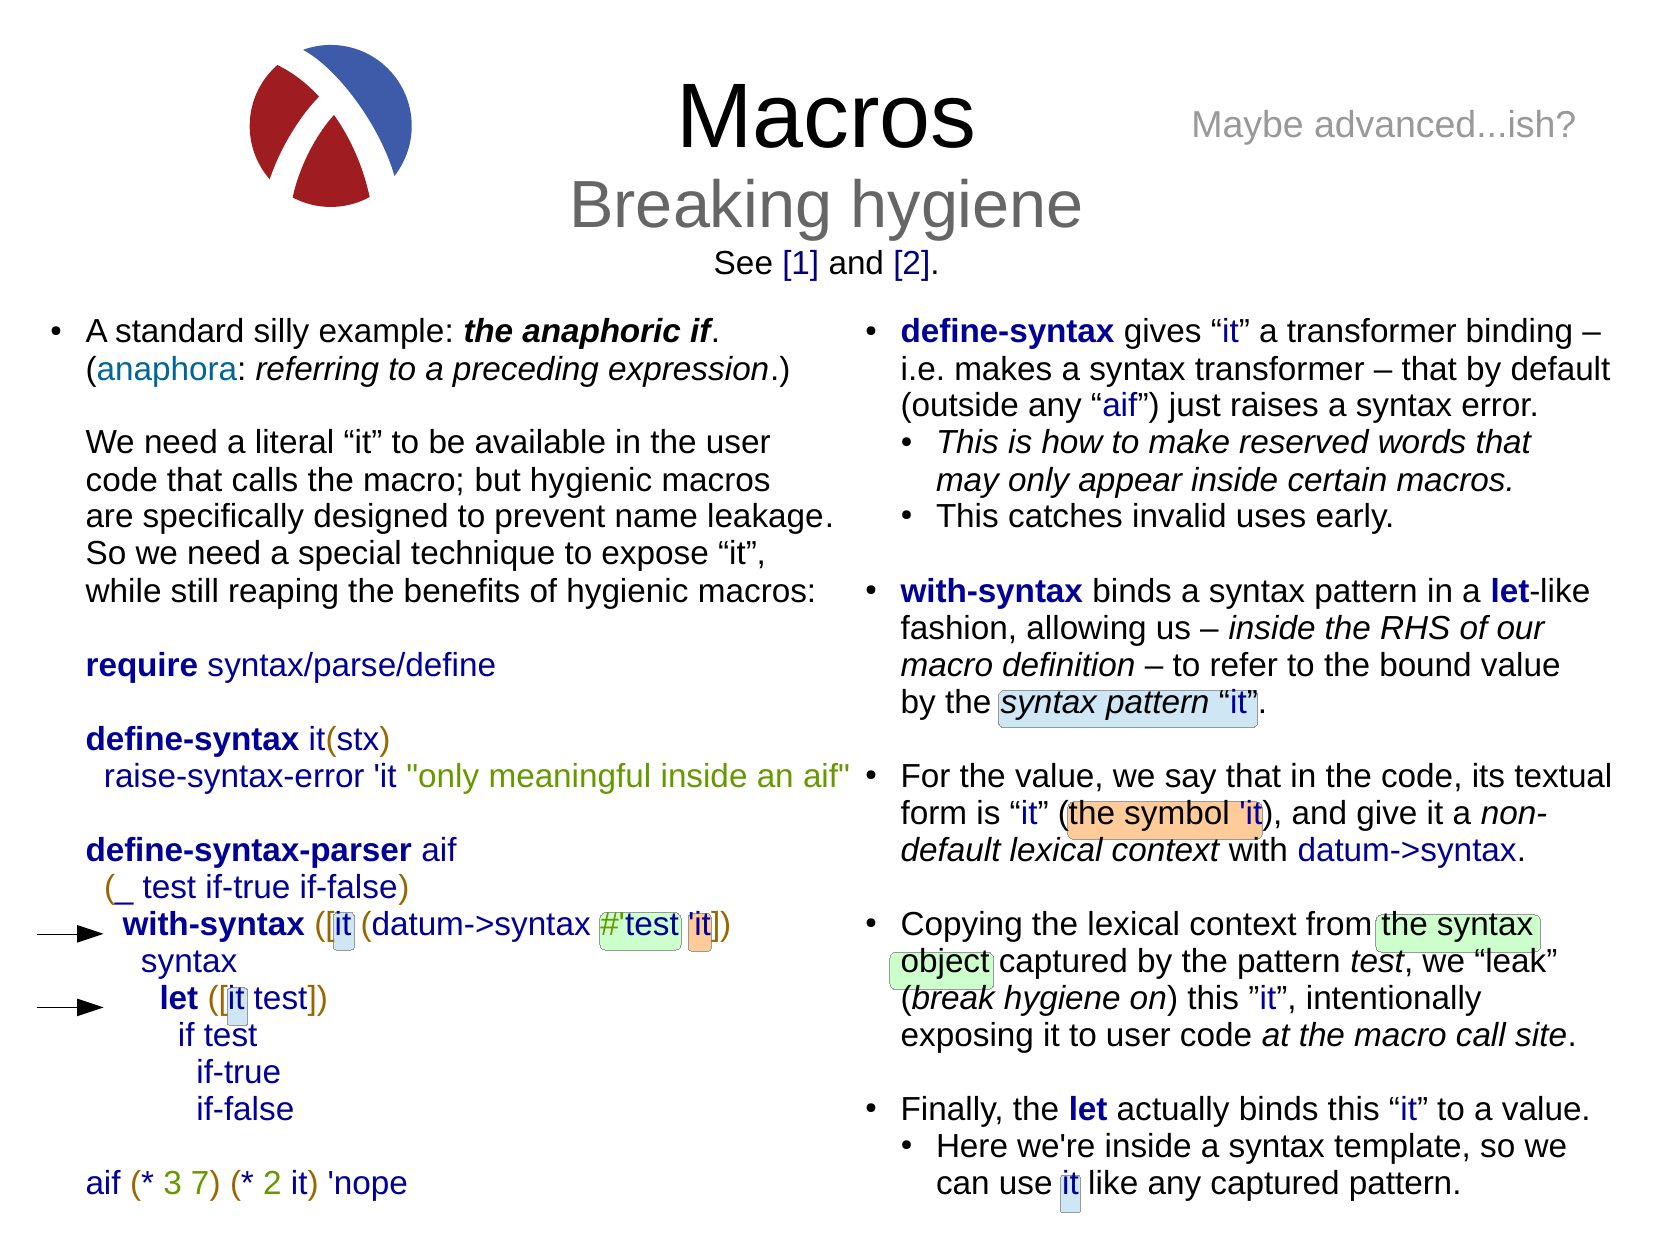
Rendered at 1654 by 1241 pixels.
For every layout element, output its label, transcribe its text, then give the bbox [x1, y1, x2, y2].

text_box Maybe advanced...ish? [1176, 95, 1592, 153]
text_box A standard silly example: the anaphoric if. (anaphora: referring to a preceding expression.) We need a literal “it” to be available in the user code that calls the macro; but hygienic macros are specifically designed to prevent name leakage. So we need a special technique to expose “it”, while still reaping the benefits of hygienic macros: require syntax/parse/define define-syntax it(stx) raise-syntax-error 'it "only meaningful inside an aif" define-syntax-parser aif (_ test if-true if-false) with-syntax ([it (datum->syntax #'test 'it]) syntax let ([it test]) if test if-true if-false aif (* 3 7) (* 2 it) 'nope [0, 305, 850, 1241]
text_box define-syntax gives “it” a transformer binding – i.e. makes a syntax transformer – that by default (outside any “aif”) just raises a syntax error. This is how to make reserved words that may only appear inside certain macros. This catches invalid uses early. with-syntax binds a syntax pattern in a let-like fashion, allowing us – inside the RHS of our macro definition – to refer to the bound value by the syntax pattern “it”. For the value, we say that in the code, its textual form is “it” (the symbol 'it), and give it a non-default lexical context with datum->syntax. Copying the lexical context from the syntax object captured by the pattern test, we “leak” (break hygiene on) this ”it”, intentionally exposing it to user code at the macro call site. Finally, the let actually binds this “it” to a value. Here we're inside a syntax template, so we can use it like any captured pattern. [850, 305, 1636, 1241]
title Macros Breaking hygiene [82, 49, 1571, 257]
text_box See [1] and [2]. [699, 237, 955, 290]
picture [248, 43, 413, 208]
